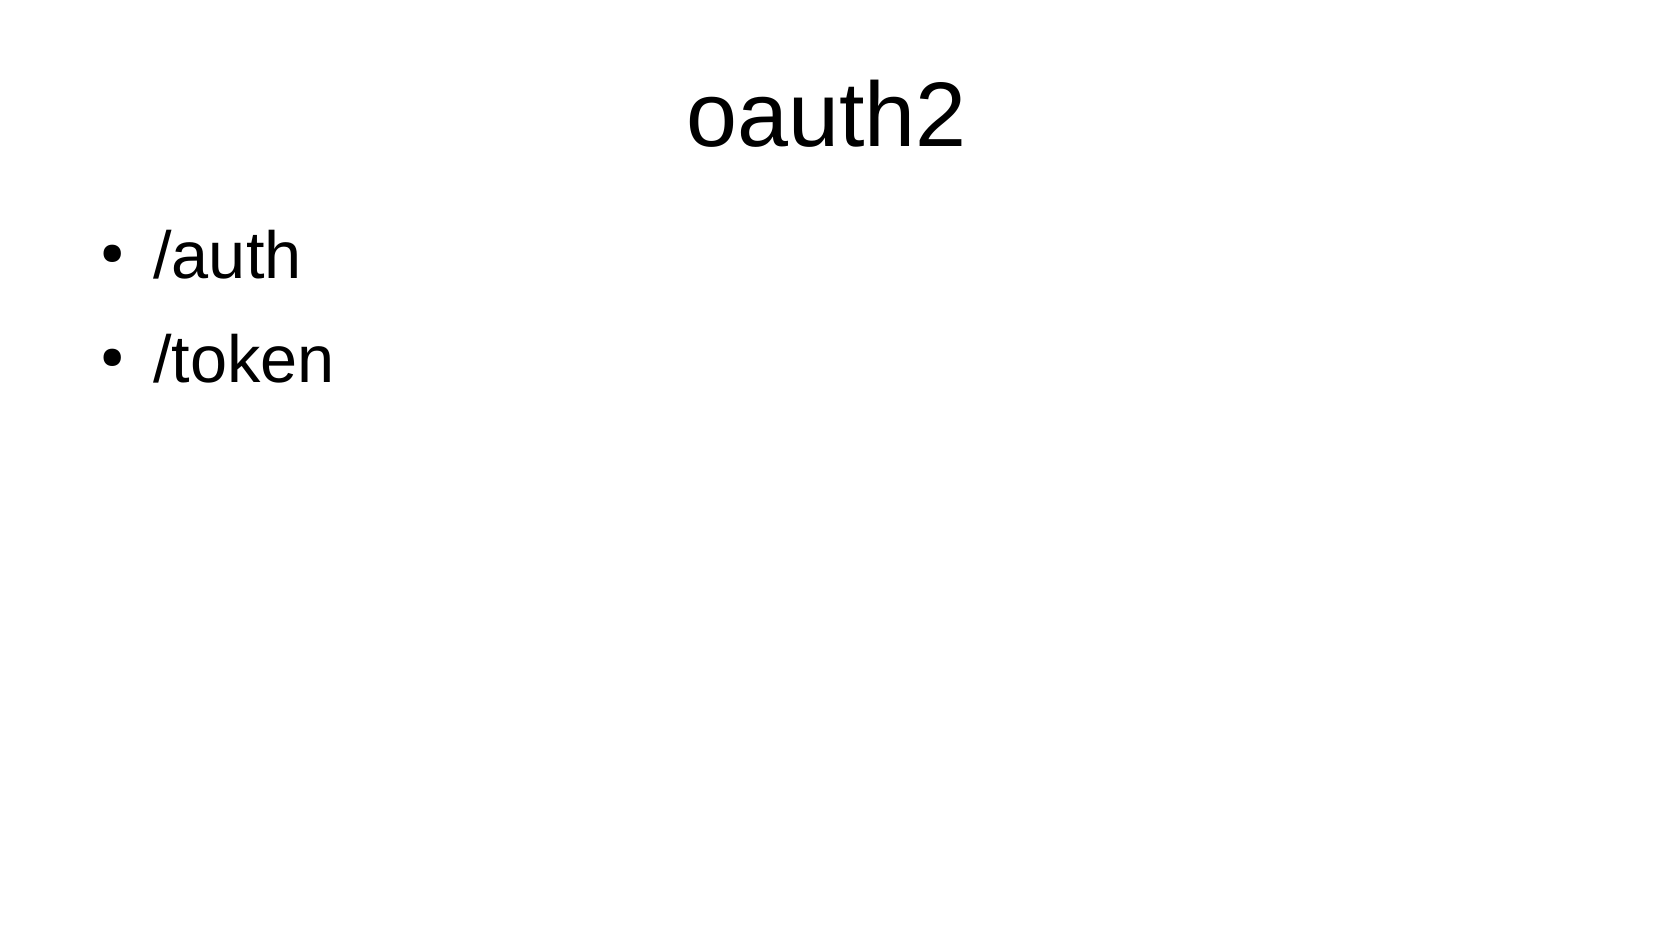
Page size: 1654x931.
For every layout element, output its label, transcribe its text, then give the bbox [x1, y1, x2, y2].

title oauth2 [82, 37, 1571, 193]
list /auth /token [82, 217, 1571, 758]
